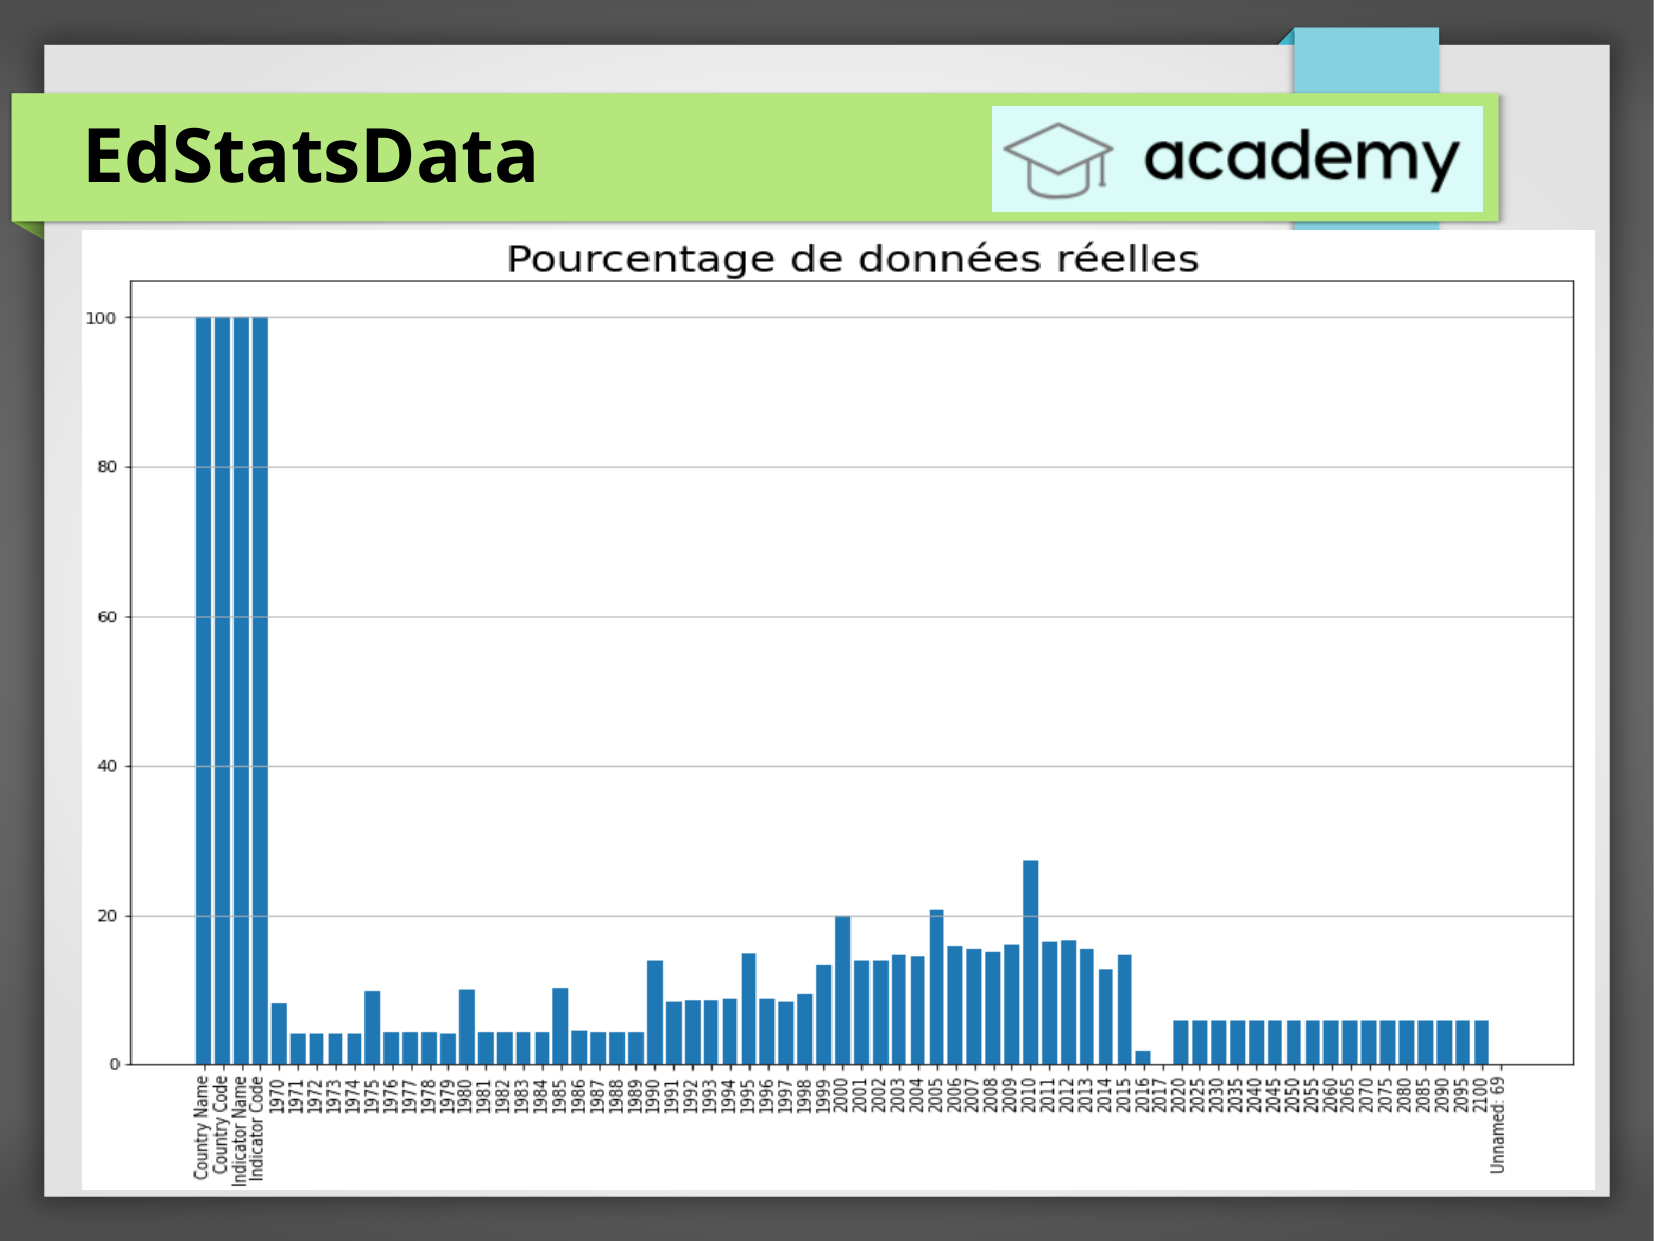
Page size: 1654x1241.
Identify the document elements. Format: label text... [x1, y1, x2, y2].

title EdStatsData [82, 94, 1264, 213]
picture [0, 0, 1654, 1241]
